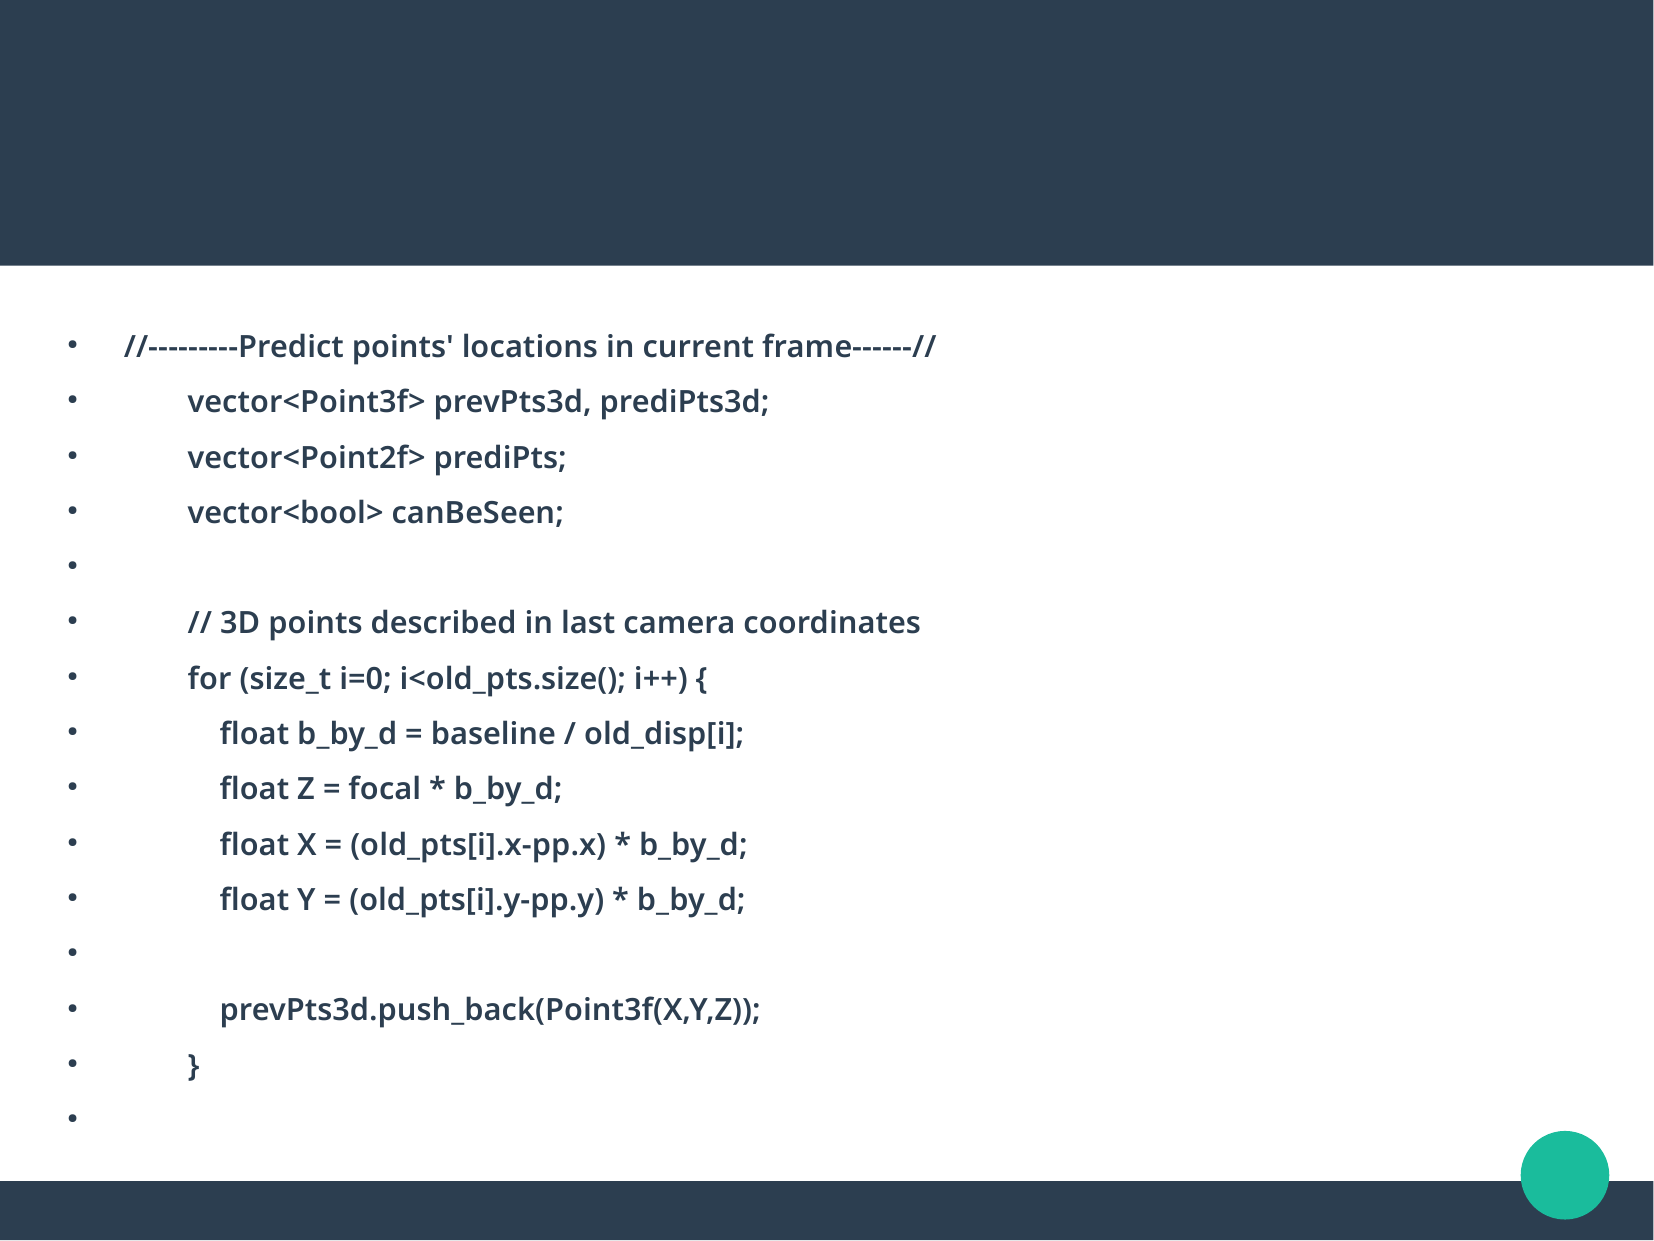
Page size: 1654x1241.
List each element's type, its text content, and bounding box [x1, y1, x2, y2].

list //---------Predict points' locations in current frame------// vector<Point3f> prevPts3d, prediPts3d; vector<Point2f> prediPts; vector<bool> canBeSeen; // 3D points described in last camera coordinates for (size_t i=0; i<old_pts.size(); i++) { float b_by_d = baseline / old_disp[i]; float Z = focal * b_by_d; float X = (old_pts[i].x-pp.x) * b_by_d; float Y = (old_pts[i].y-pp.y) * b_by_d; prevPts3d.push_back(Point3f(X,Y,Z)); } [59, 324, 1595, 1152]
